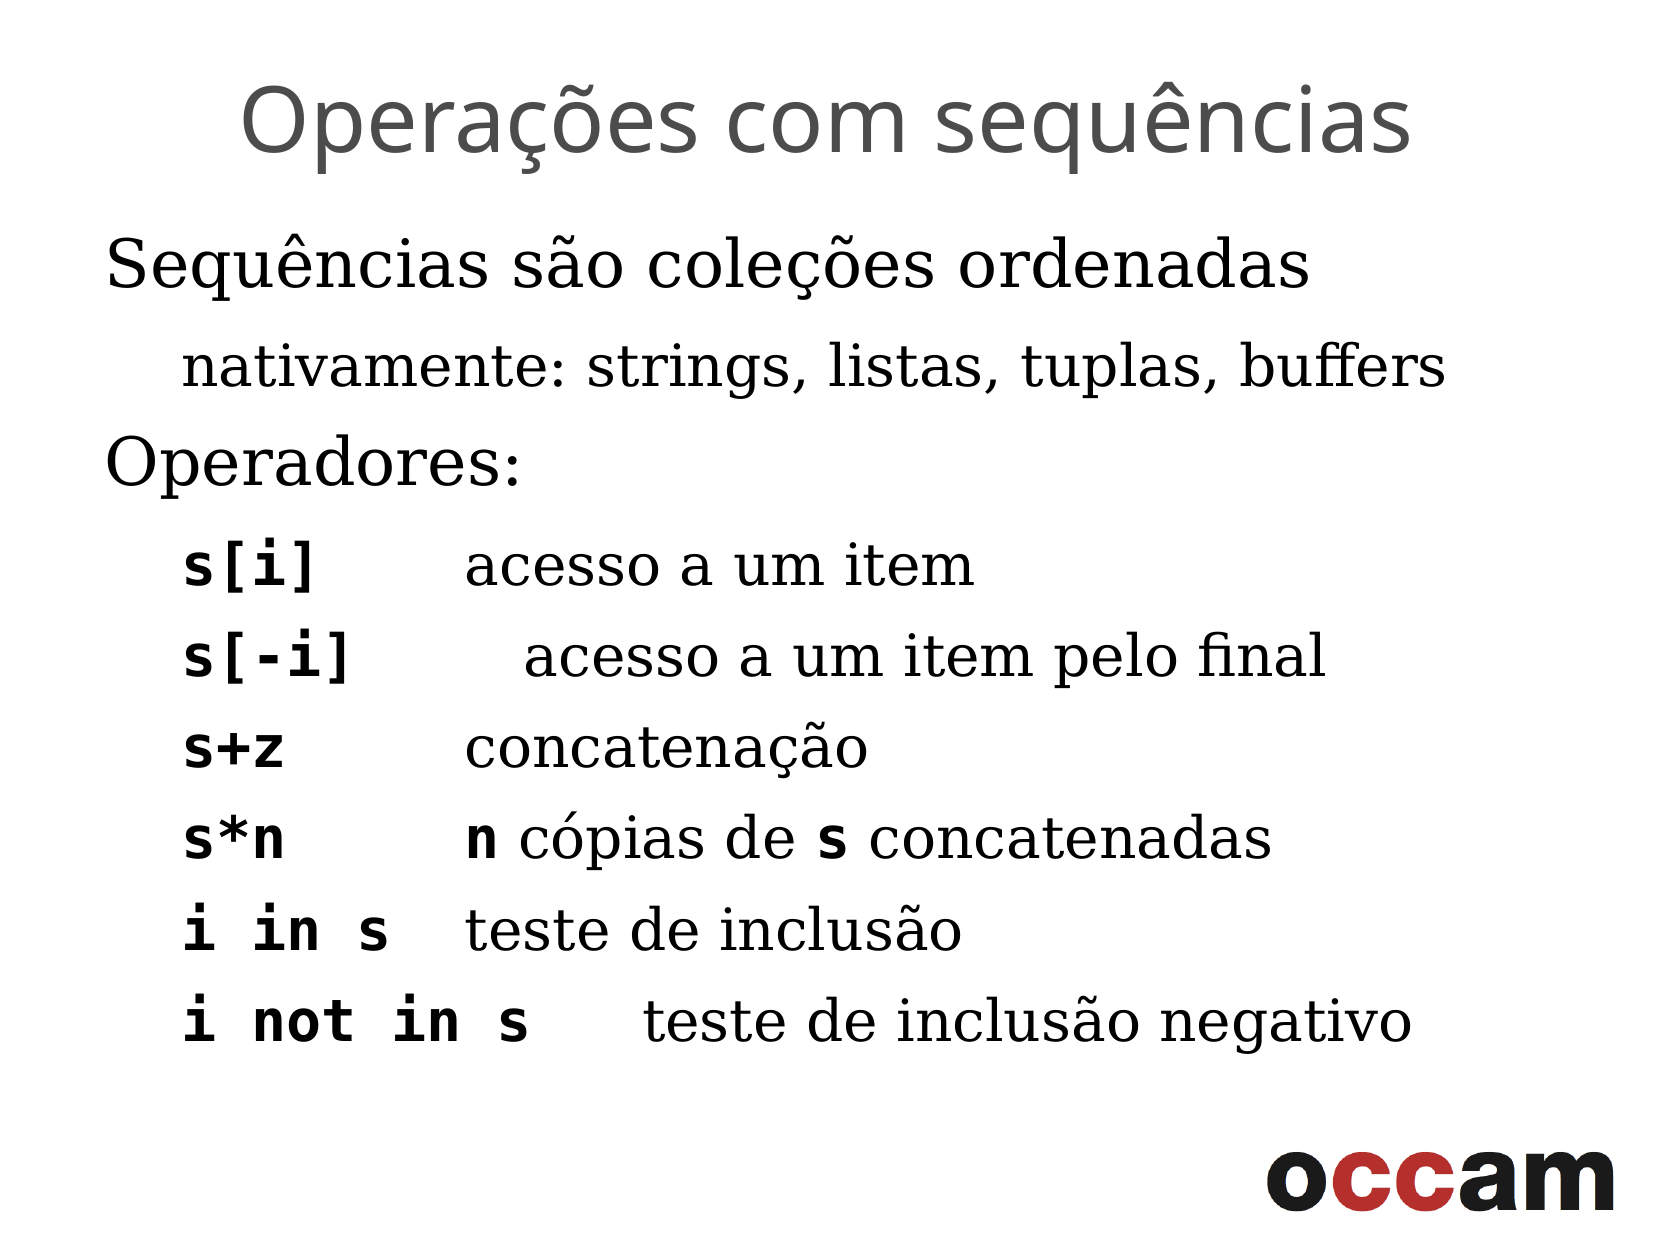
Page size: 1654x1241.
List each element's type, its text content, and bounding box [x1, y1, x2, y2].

picture [1237, 1122, 1643, 1241]
list Sequências são coleções ordenadas nativamente: strings, listas, tuplas, buffers Operadores: s[i] acesso a um item s[-i] acesso a um item pelo final s+z concatenação s*n n cópias de s concatenadas i in s teste de inclusão i not in s teste de inclusão negativo [86, 225, 1576, 1088]
title Operações com sequências [82, 13, 1571, 222]
